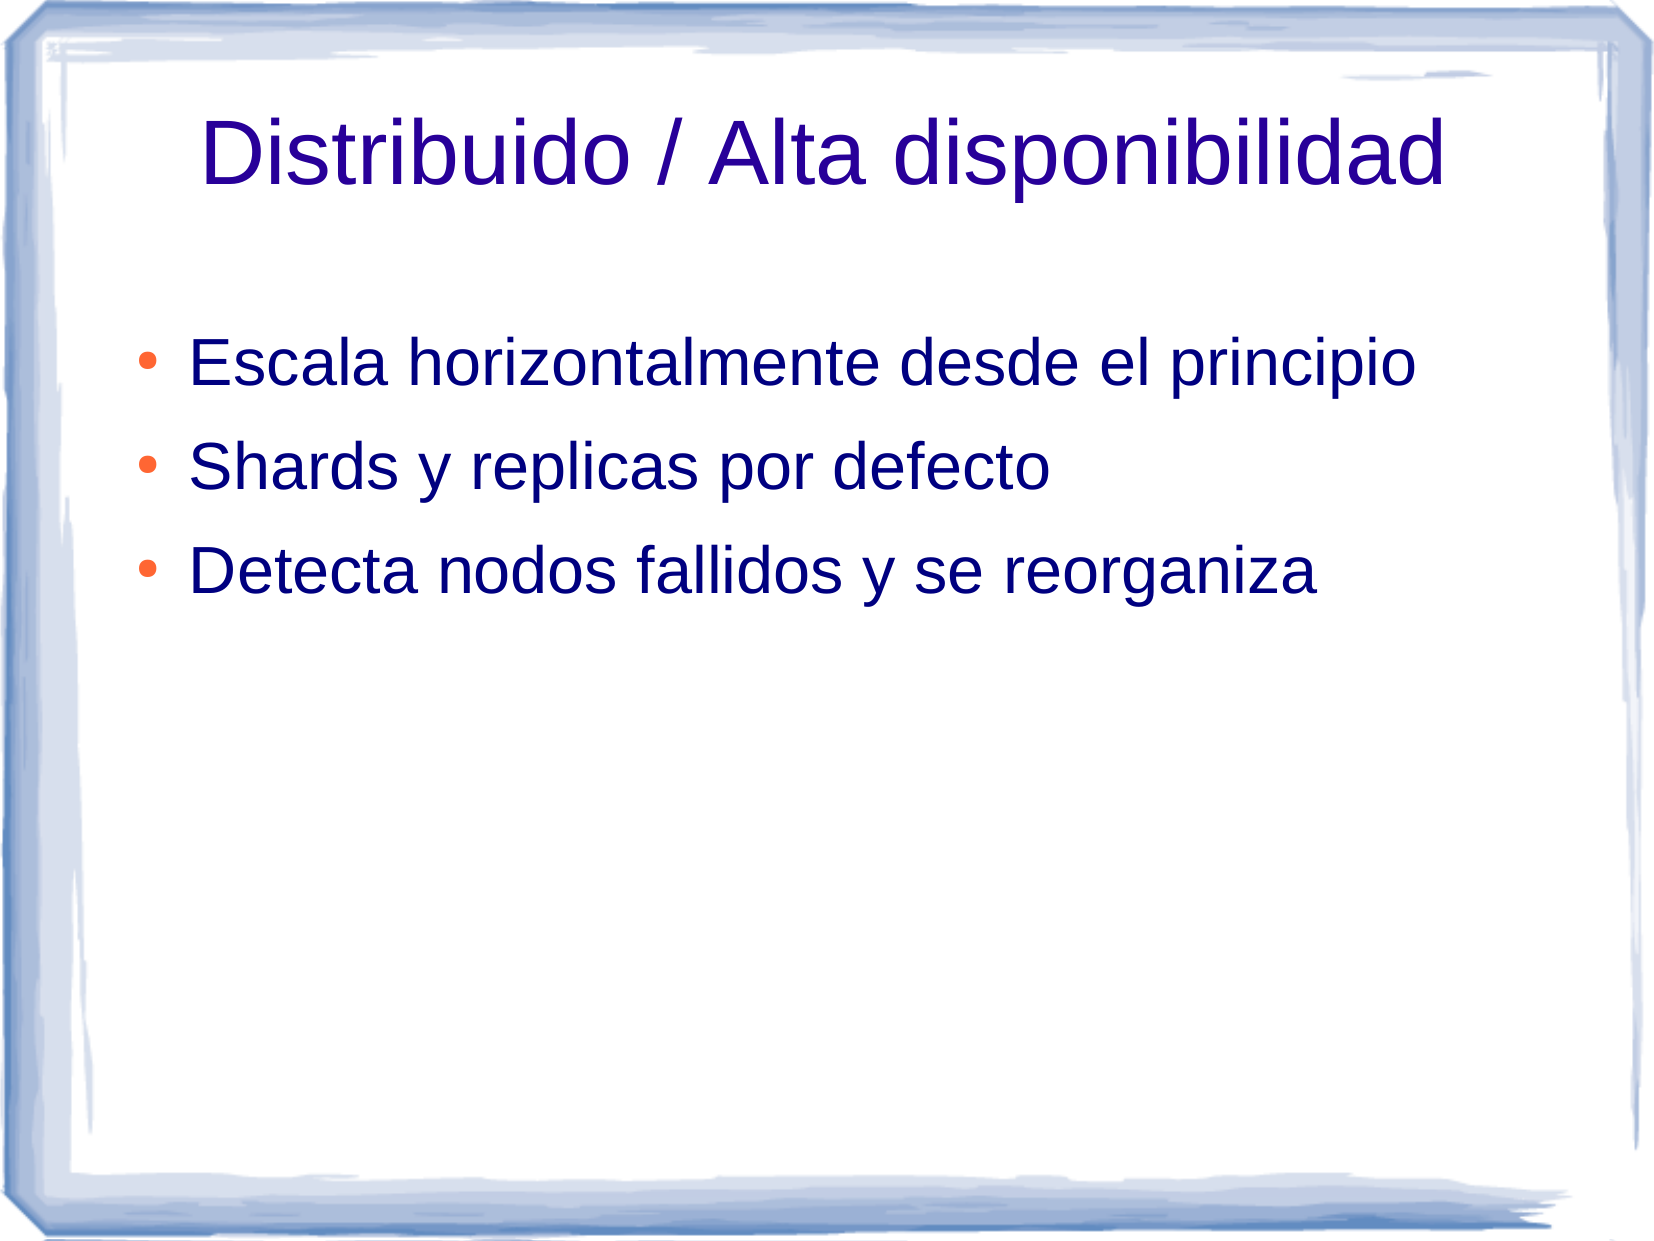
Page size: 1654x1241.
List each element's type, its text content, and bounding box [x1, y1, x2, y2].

picture [0, 0, 1654, 1241]
list Escala horizontalmente desde el principio Shards y replicas por defecto Detecta nodos fallidos y se reorganiza [118, 324, 1571, 1045]
title Distribuido / Alta disponibilidad [82, 49, 1571, 257]
